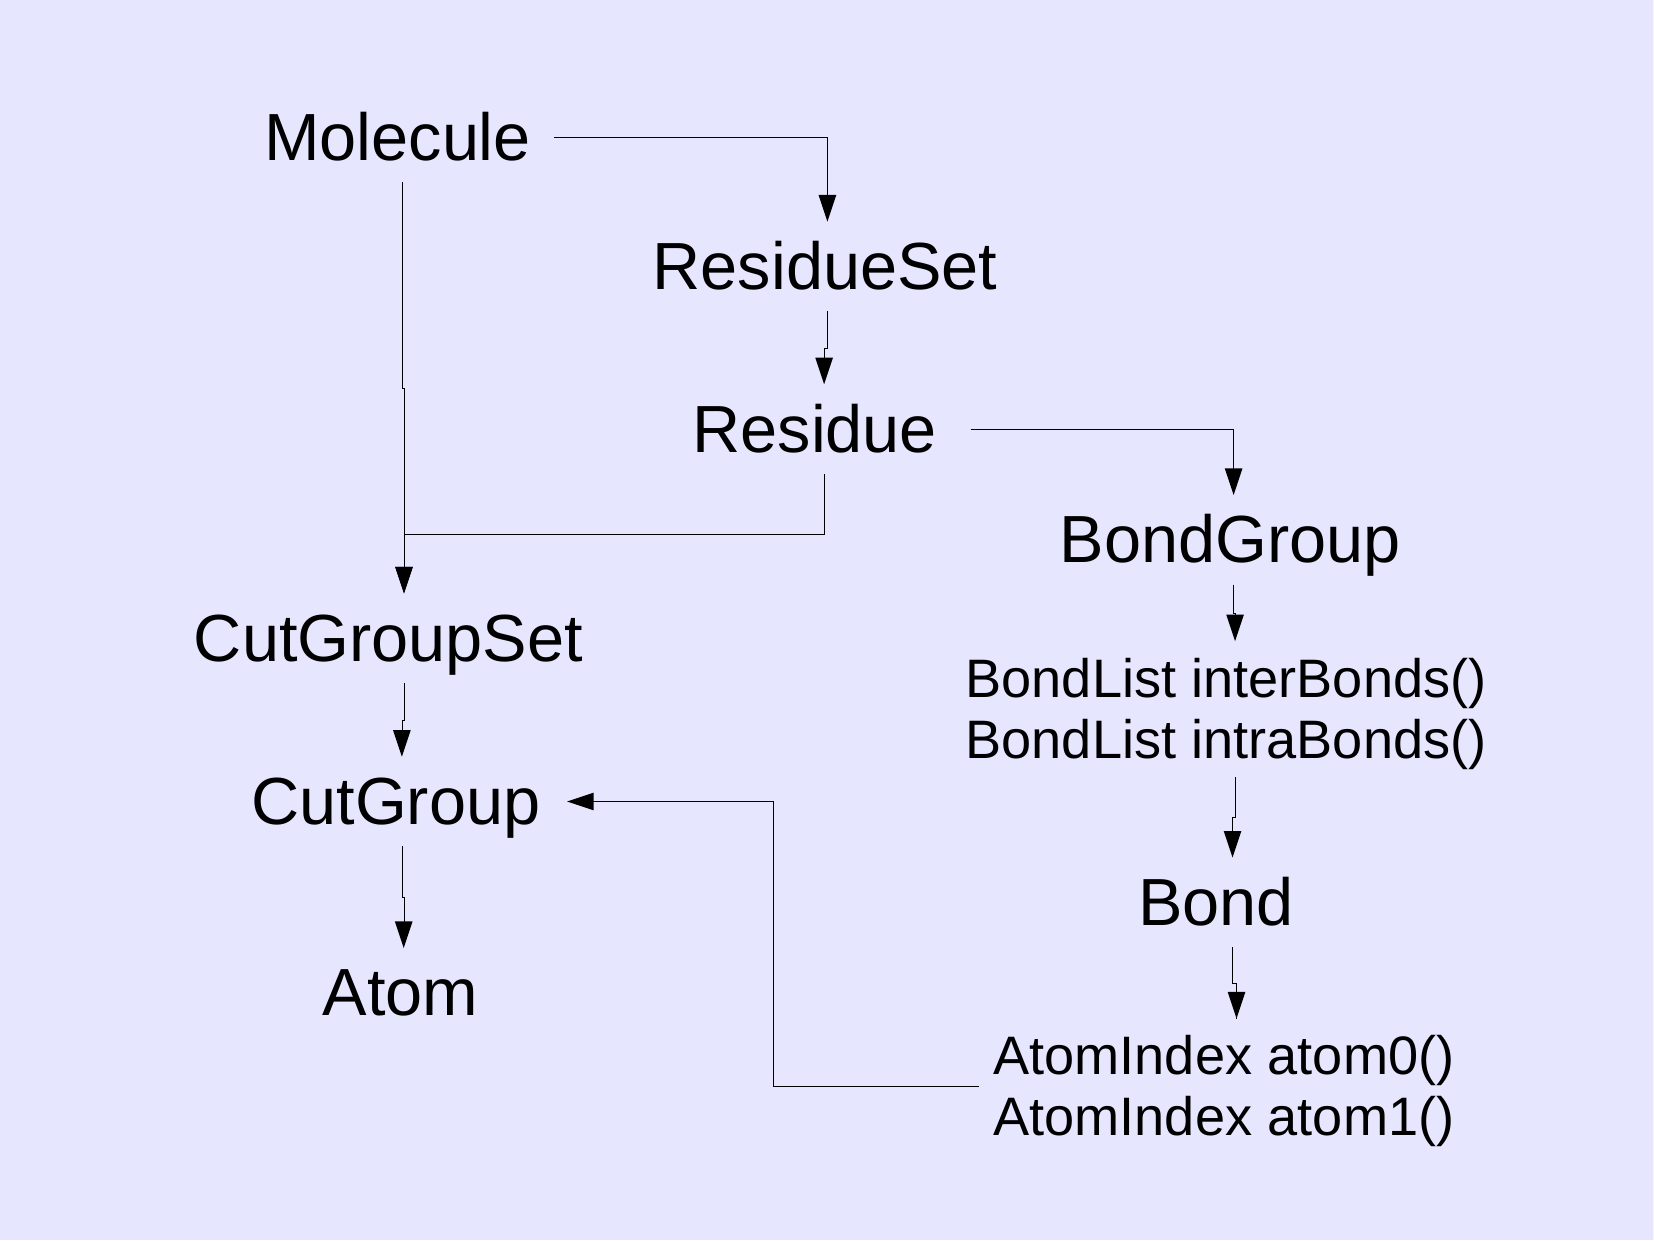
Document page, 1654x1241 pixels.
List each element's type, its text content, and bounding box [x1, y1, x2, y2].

text_box Molecule [249, 92, 554, 183]
text_box Bond [1123, 857, 1342, 948]
text_box BondList interBonds() BondList intraBonds() [950, 641, 1520, 778]
text_box Residue [677, 384, 971, 474]
text_box CutGroup [236, 756, 568, 847]
text_box AtomIndex atom0() AtomIndex atom1() [978, 1018, 1495, 1155]
text_box Atom [307, 948, 500, 1038]
text_box ResidueSet [637, 221, 1017, 312]
text_box BondGroup [1045, 495, 1423, 585]
text_box CutGroupSet [179, 593, 629, 683]
